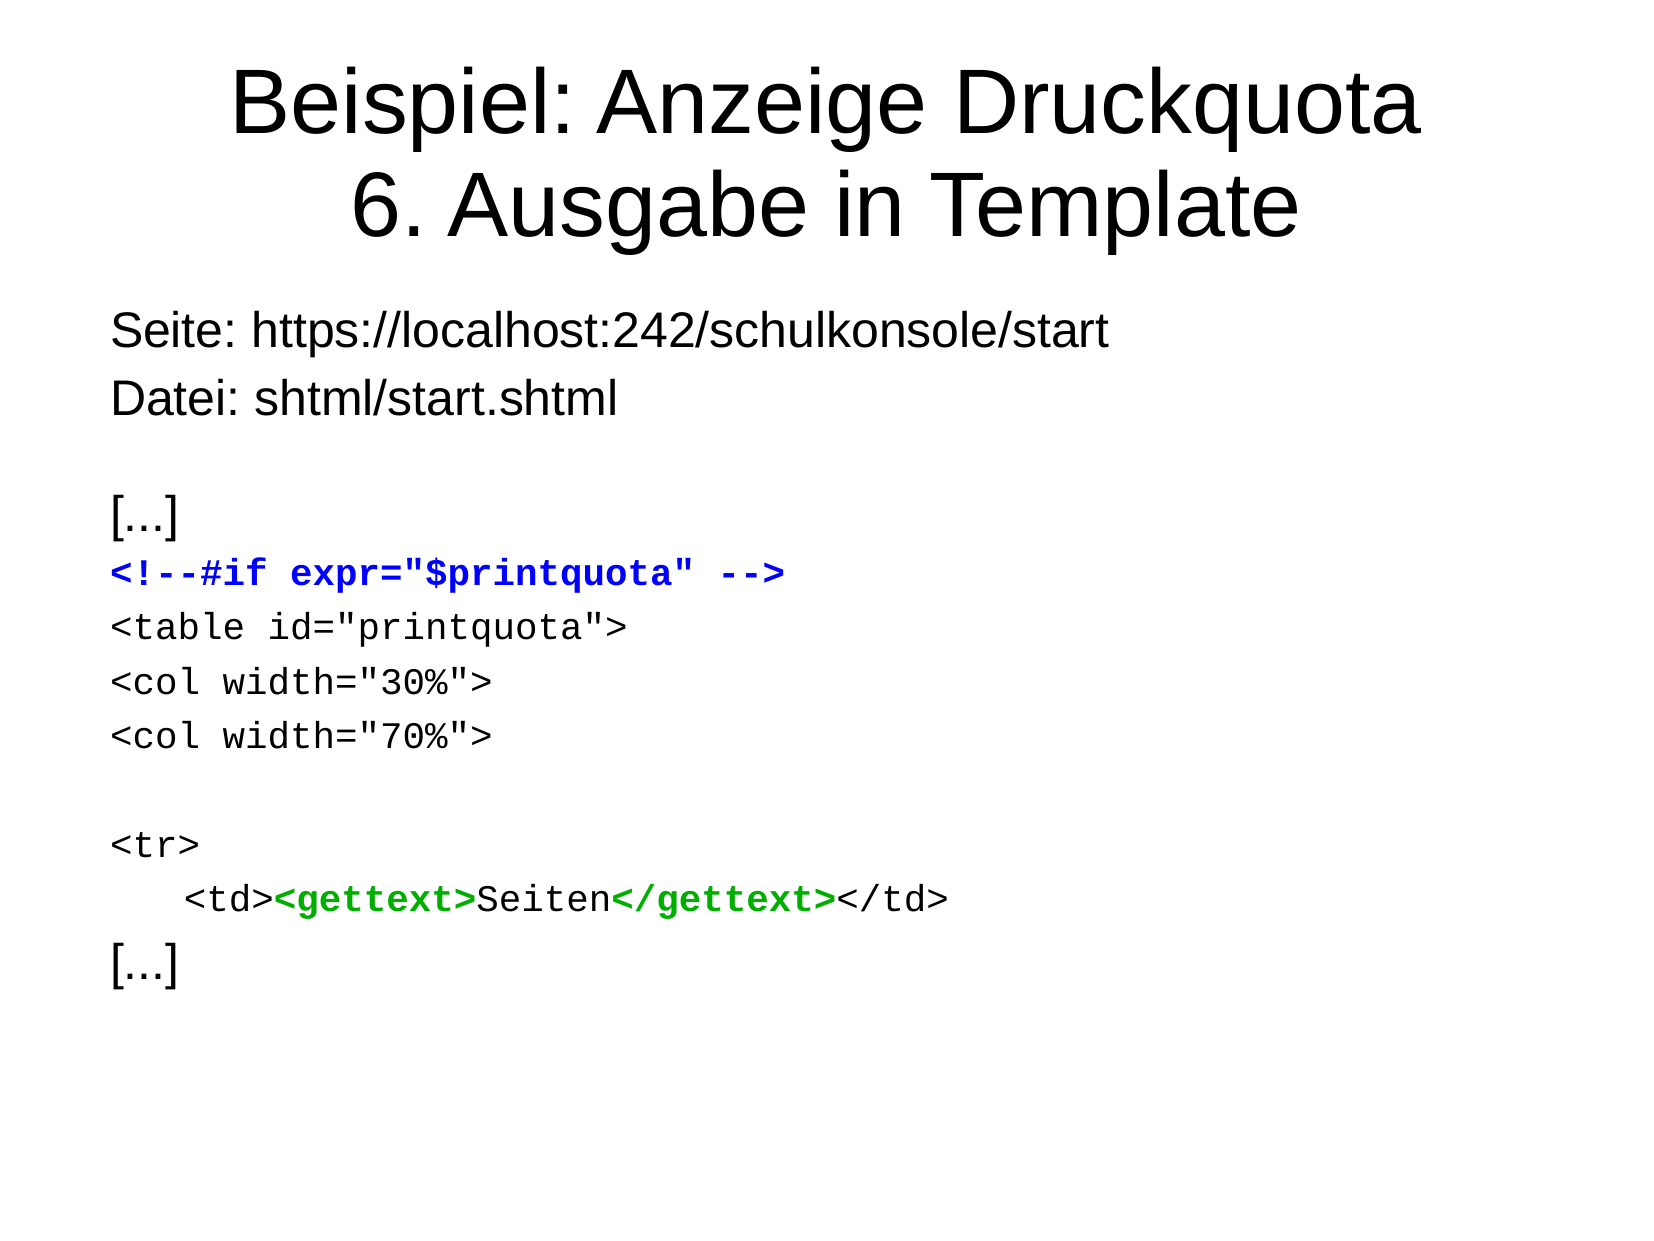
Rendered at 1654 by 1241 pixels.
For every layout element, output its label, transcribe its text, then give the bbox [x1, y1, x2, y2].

title Beispiel: Anzeige Druckquota 6. Ausgabe in Template [82, 49, 1571, 257]
text_box Seite: https://localhost:242/schulkonsole/start Datei: shtml/start.shtml [...] <!--#if expr="$printquota" --> <table id="printquota"> <col width="30%"> <col width="70%"> <tr> <td><gettext>Seiten</gettext></td> [...] [88, 295, 1565, 1182]
